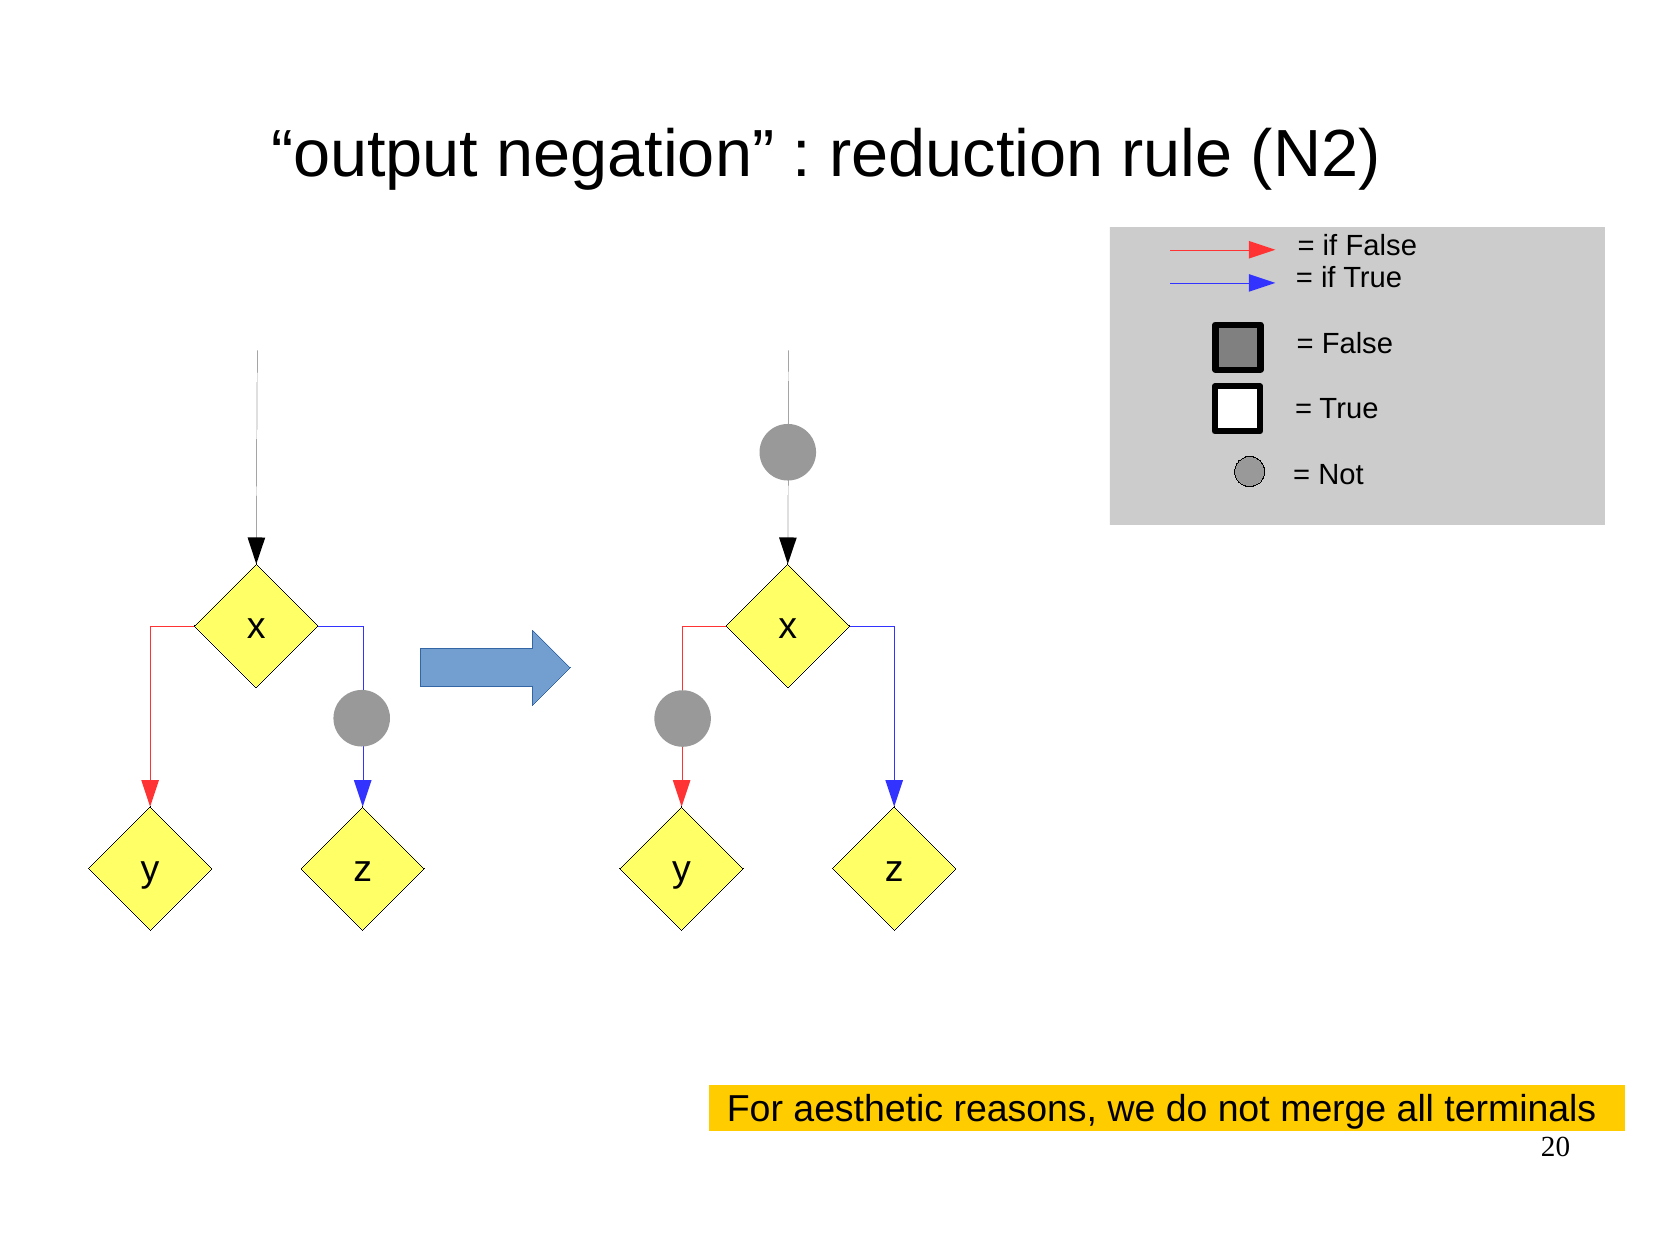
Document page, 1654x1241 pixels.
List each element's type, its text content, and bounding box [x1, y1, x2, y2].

text_box [759, 423, 817, 481]
text_box z [301, 806, 425, 931]
text_box x [726, 563, 850, 688]
text_box x [194, 563, 318, 688]
text_box [420, 630, 571, 706]
text_box [333, 689, 391, 747]
text_box For aesthetic reasons, we do not merge all terminals [709, 1085, 1625, 1131]
title “output negation” : reduction rule (N2) [82, 49, 1571, 257]
text_box y [619, 806, 744, 931]
text_box z [832, 806, 956, 931]
text_box [654, 690, 711, 747]
text_box = if False = if True = False = True = Not [1109, 227, 1605, 525]
text_box y [88, 806, 212, 931]
text_box [1215, 324, 1261, 370]
text_box [1215, 386, 1261, 432]
text_box [1234, 456, 1265, 487]
